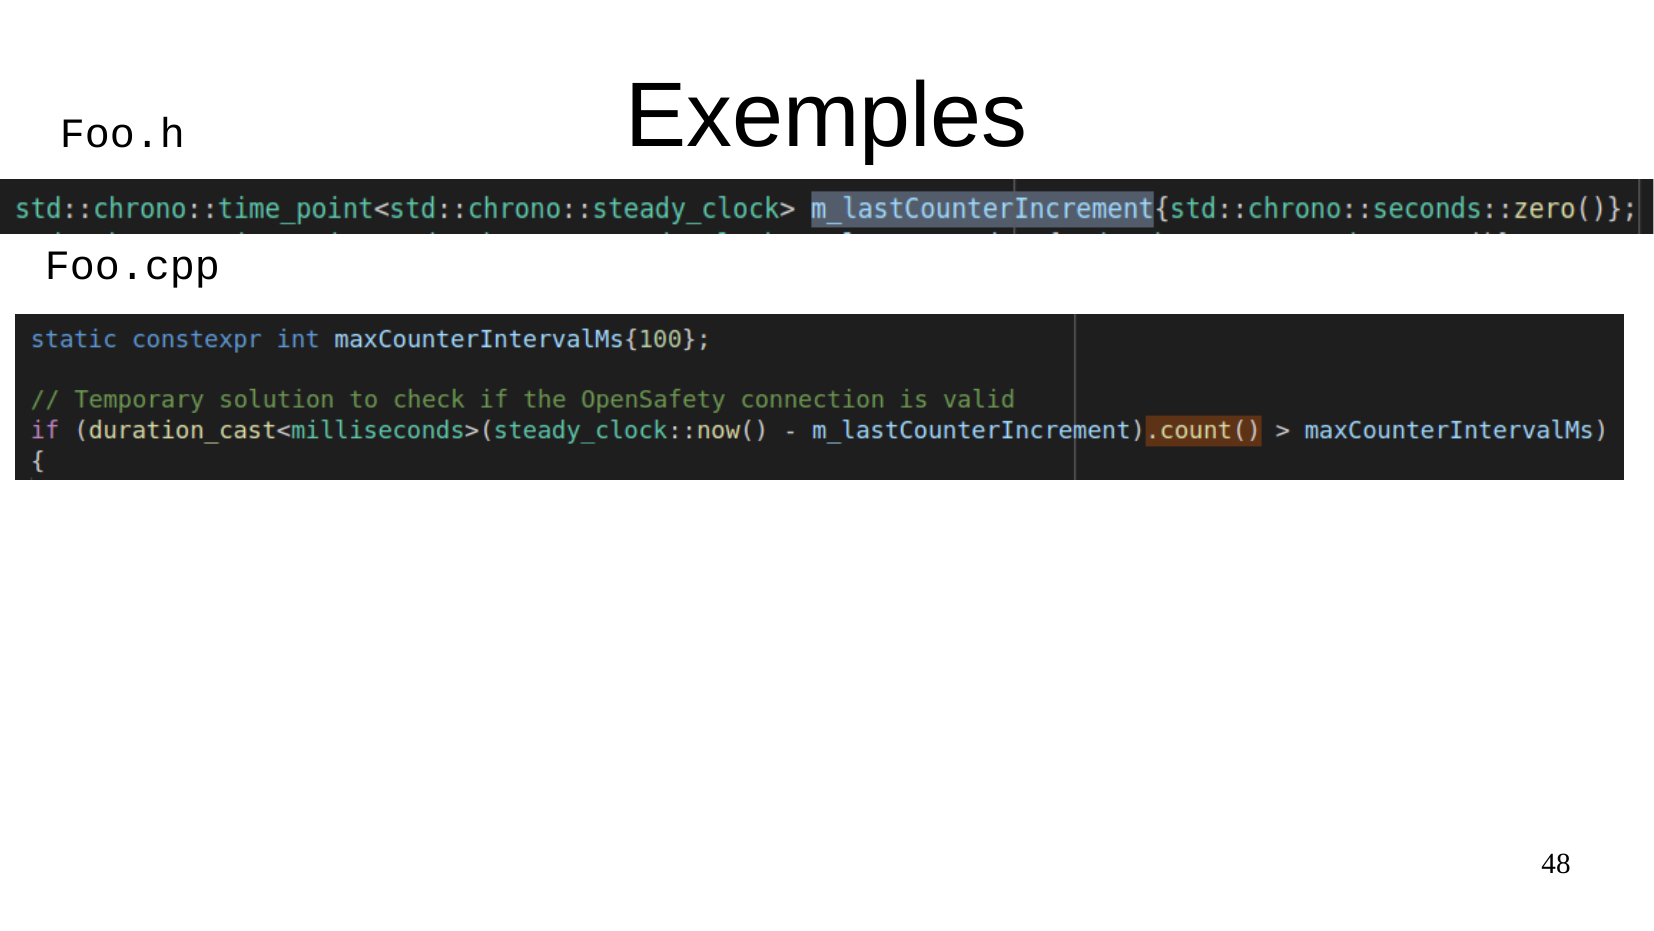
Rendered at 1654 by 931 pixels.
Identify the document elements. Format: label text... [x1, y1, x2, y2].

text_box Foo.cpp [30, 237, 235, 301]
text_box Foo.h [45, 105, 200, 168]
picture [0, 179, 1654, 234]
title Exemples [82, 37, 1571, 179]
picture [15, 314, 1624, 481]
